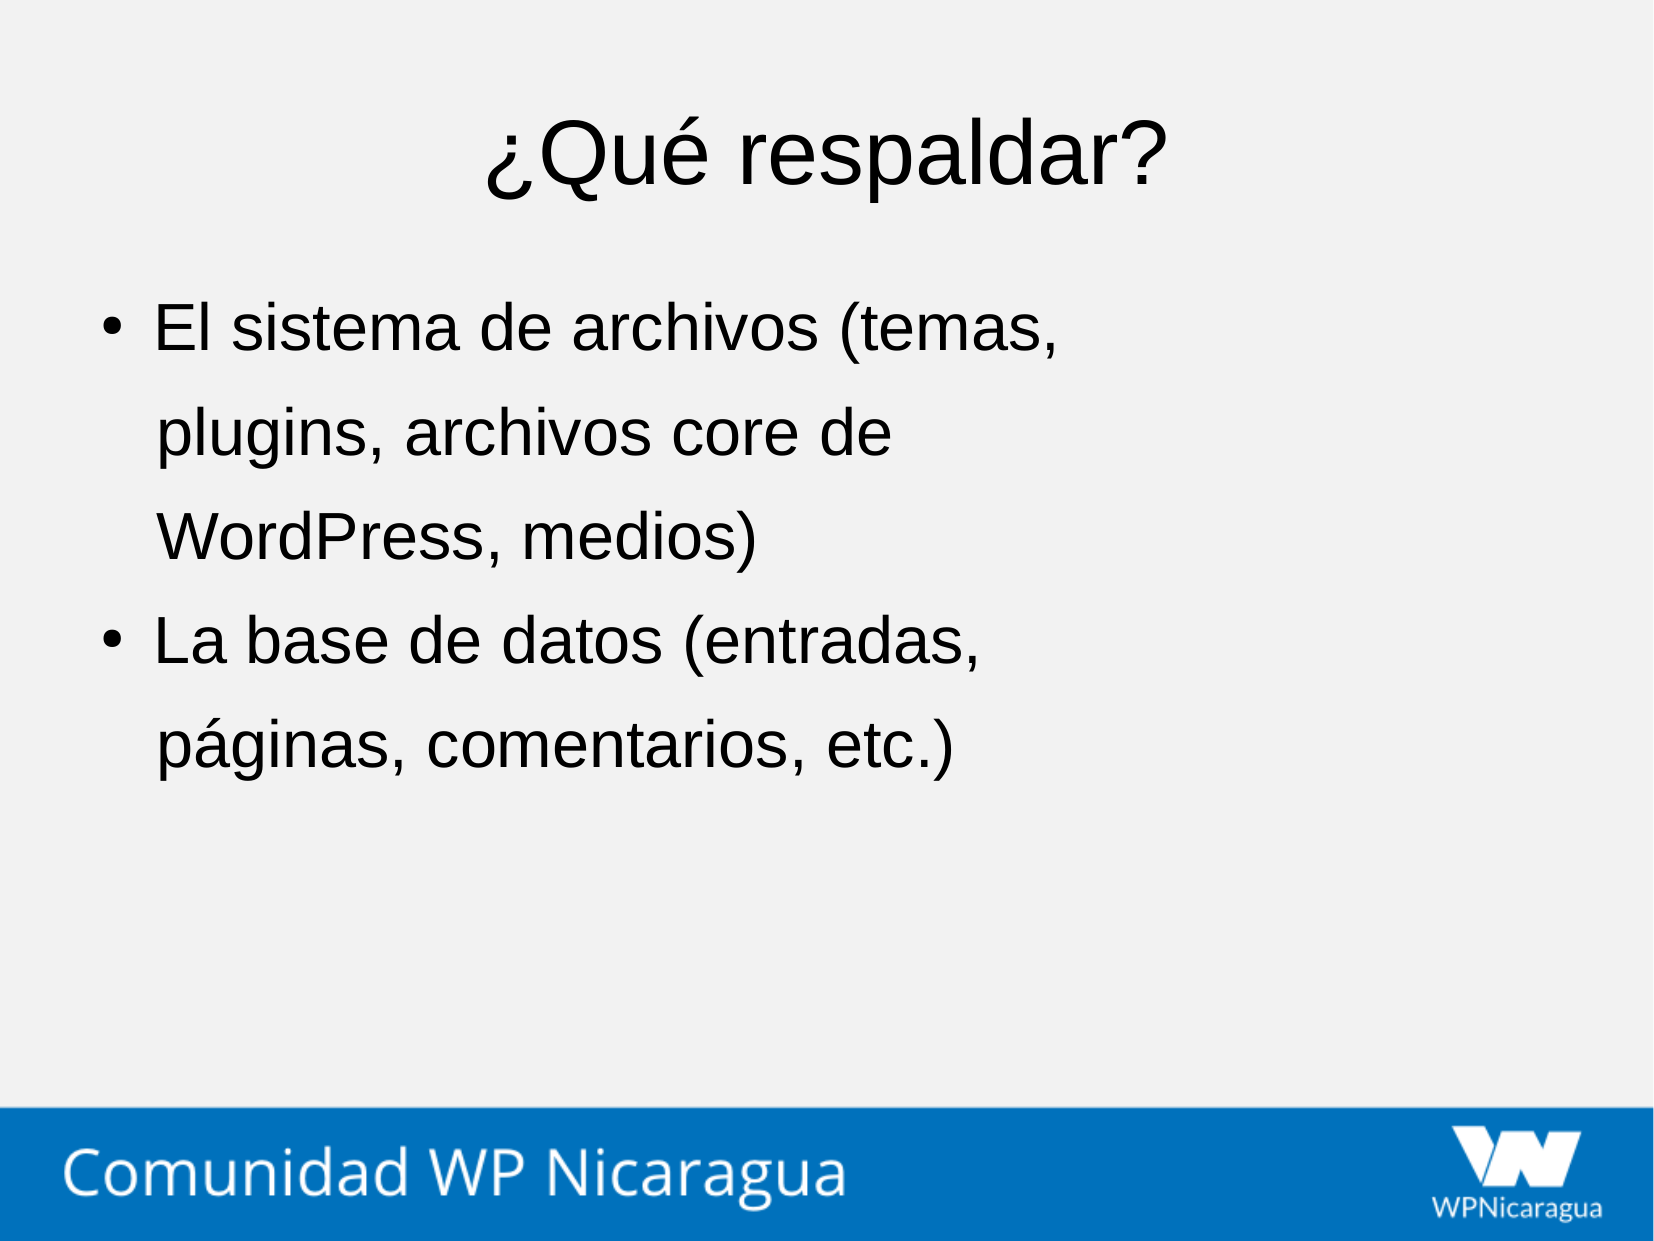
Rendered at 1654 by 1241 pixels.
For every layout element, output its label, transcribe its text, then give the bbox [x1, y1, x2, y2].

title ¿Qué respaldar? [82, 49, 1571, 257]
picture [0, 0, 1654, 1241]
list El sistema de archivos (temas, plugins, archivos core de WordPress, medios) La base de datos (entradas, páginas, comentarios, etc.) [82, 290, 1571, 1010]
